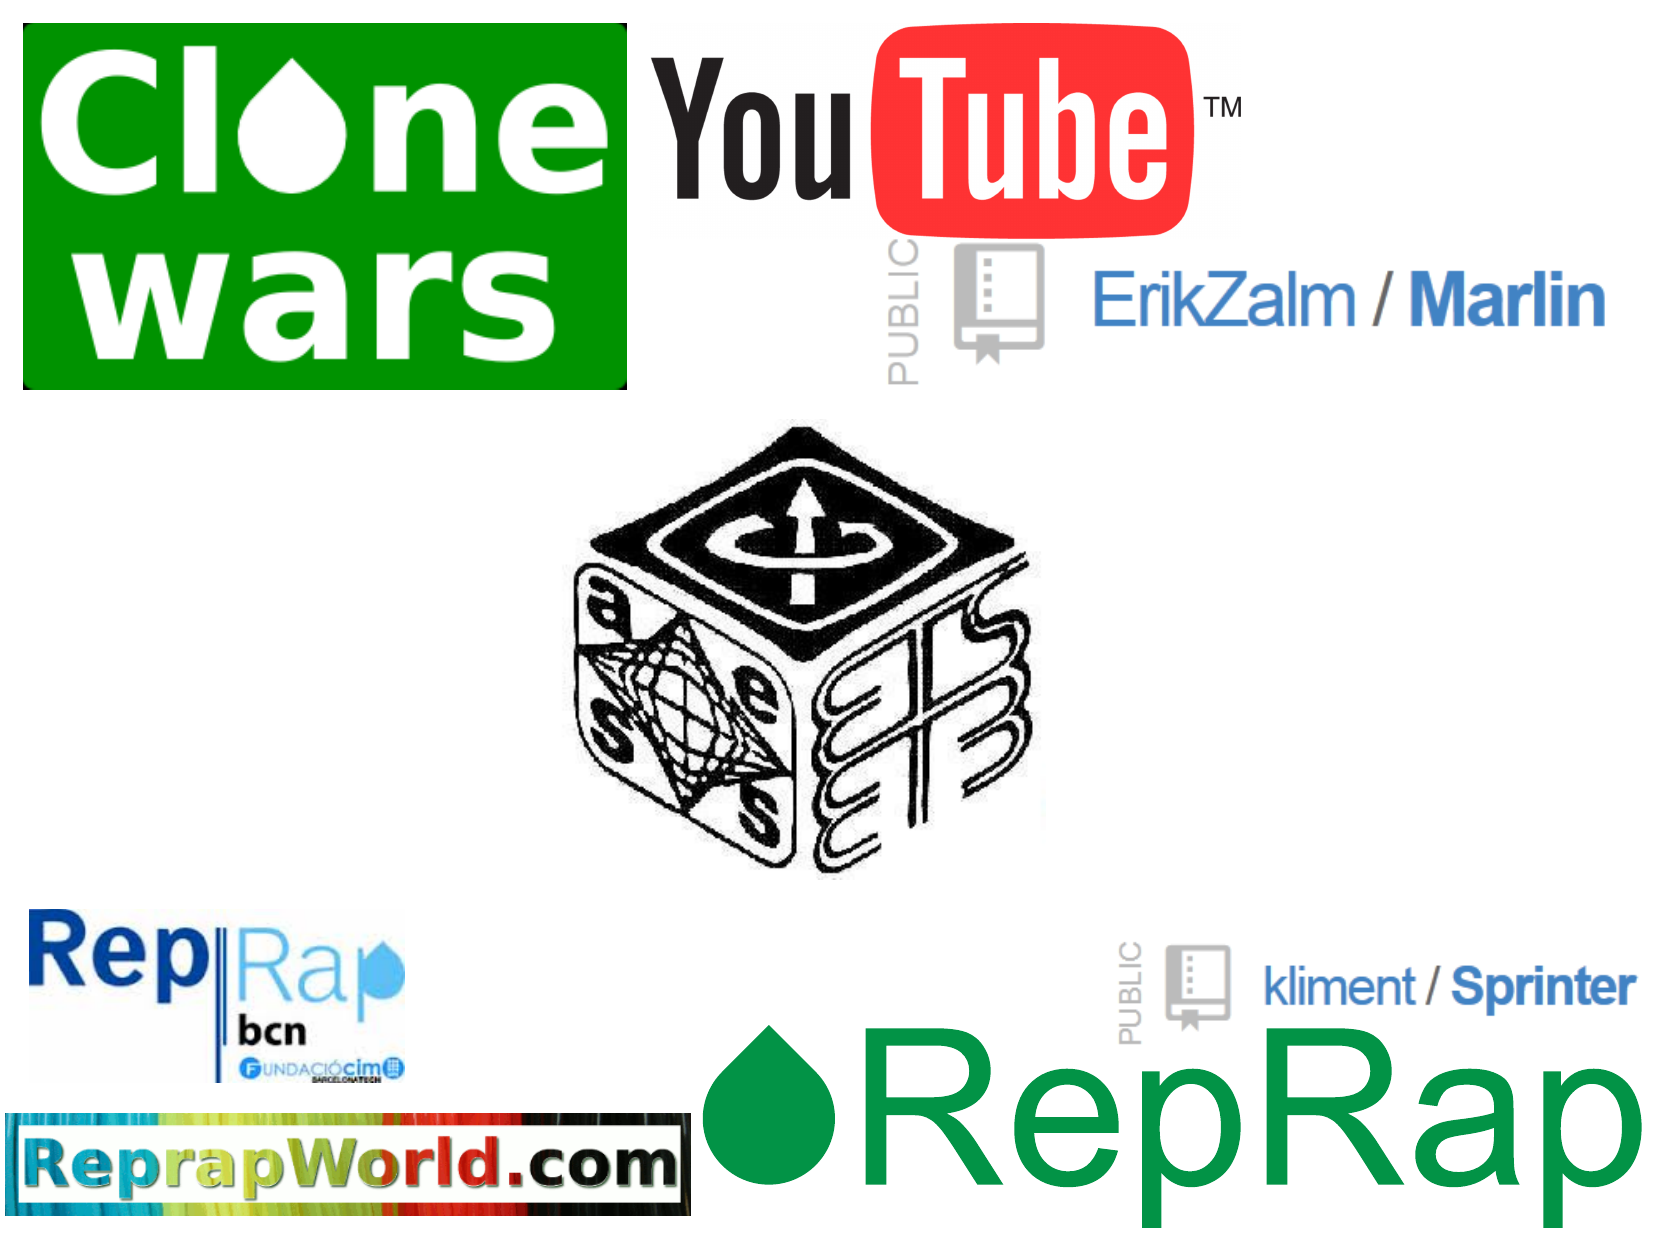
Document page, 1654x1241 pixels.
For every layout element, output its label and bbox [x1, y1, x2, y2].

picture [702, 933, 1651, 1229]
picture [23, 23, 627, 390]
picture [536, 419, 1046, 880]
picture [5, 1113, 691, 1216]
picture [29, 909, 405, 1083]
picture [650, 23, 1630, 394]
